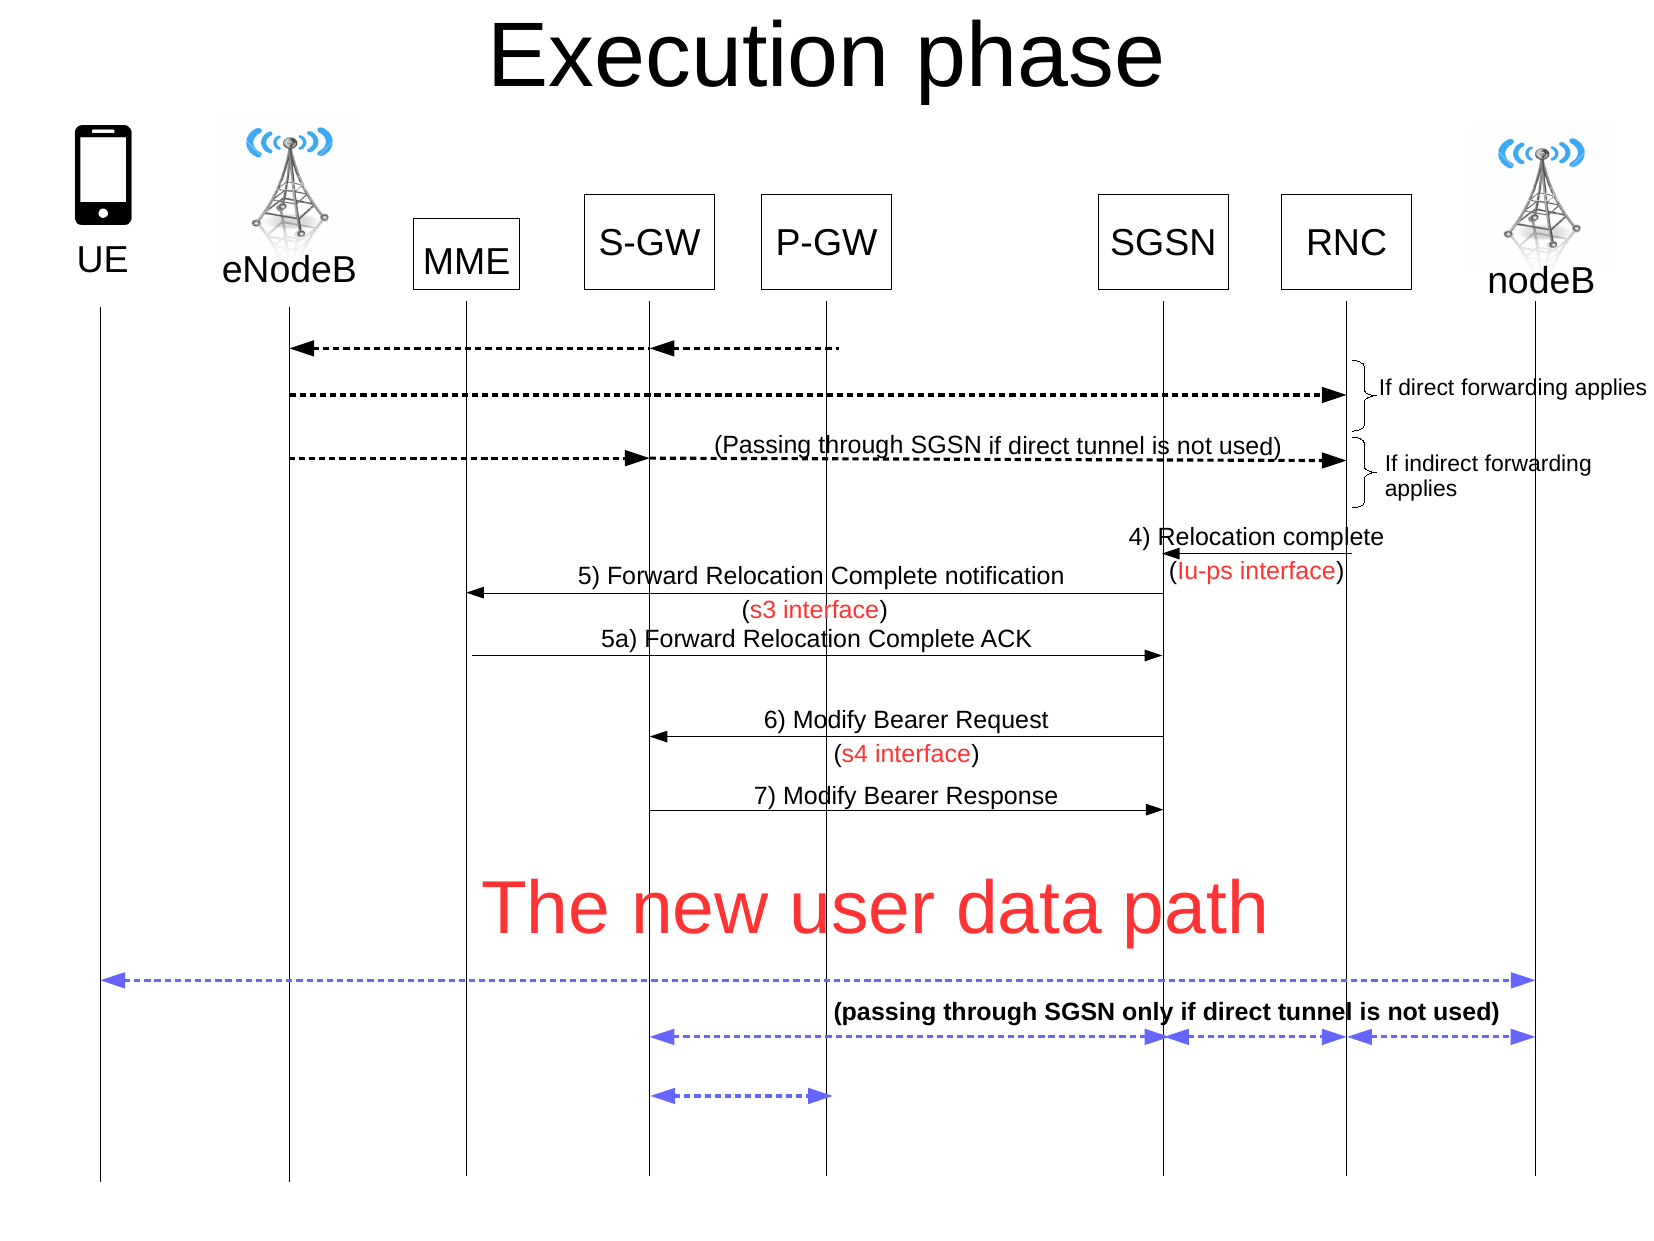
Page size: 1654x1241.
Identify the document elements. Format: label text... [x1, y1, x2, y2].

text_box P-GW [761, 194, 892, 290]
text_box The new user data path [466, 857, 1489, 957]
text_box MME [413, 218, 520, 290]
text_box (passing through SGSN only if direct tunnel is not used) [791, 997, 1544, 1055]
text_box S-GW [584, 194, 715, 290]
text_box If indirect forwarding applies [1370, 442, 1654, 510]
title Execution phase [82, 2, 1571, 106]
text_box RNC [1281, 194, 1412, 290]
picture [218, 111, 361, 261]
picture [1470, 122, 1613, 272]
text_box SGSN [1098, 194, 1229, 290]
picture [53, 125, 153, 225]
text_box If direct forwarding applies [1364, 366, 1654, 408]
